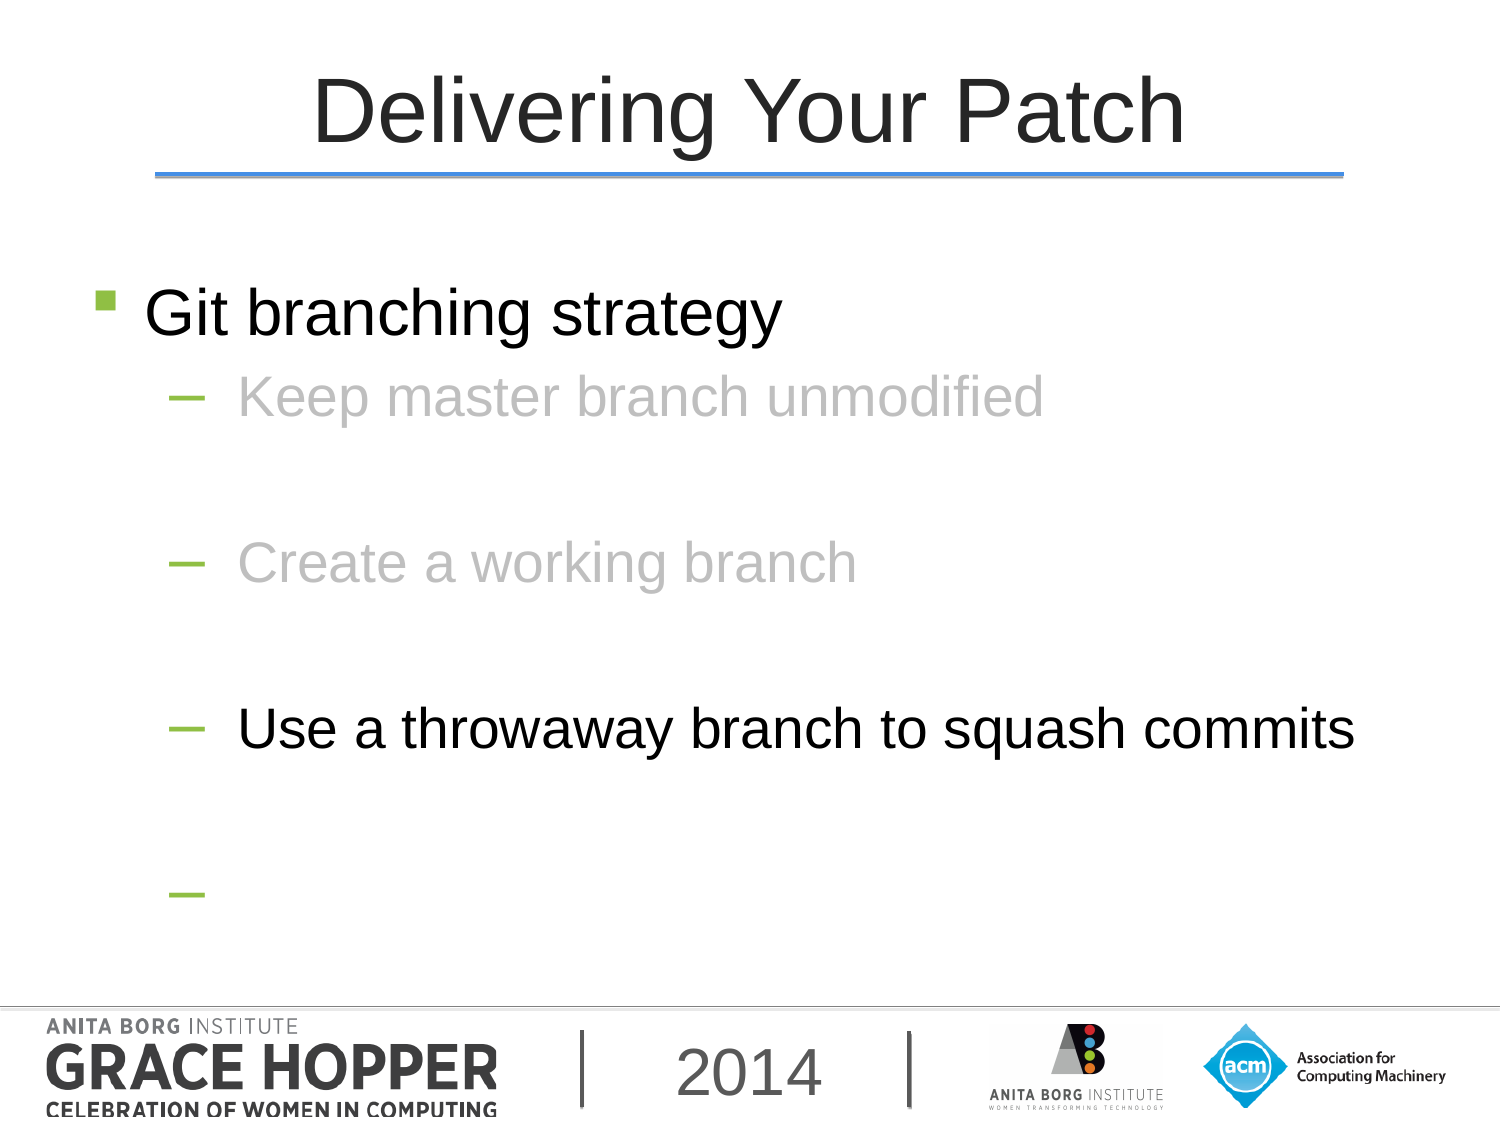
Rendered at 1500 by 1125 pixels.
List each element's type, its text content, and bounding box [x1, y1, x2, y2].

title Delivering Your Patch [75, 19, 1425, 191]
list Git branching strategy Keep master branch unmodified Create a working branch Use a throwaway branch to squash commits If this method doesn’t work for you, try another [75, 262, 1425, 1005]
picture [989, 1024, 1163, 1110]
